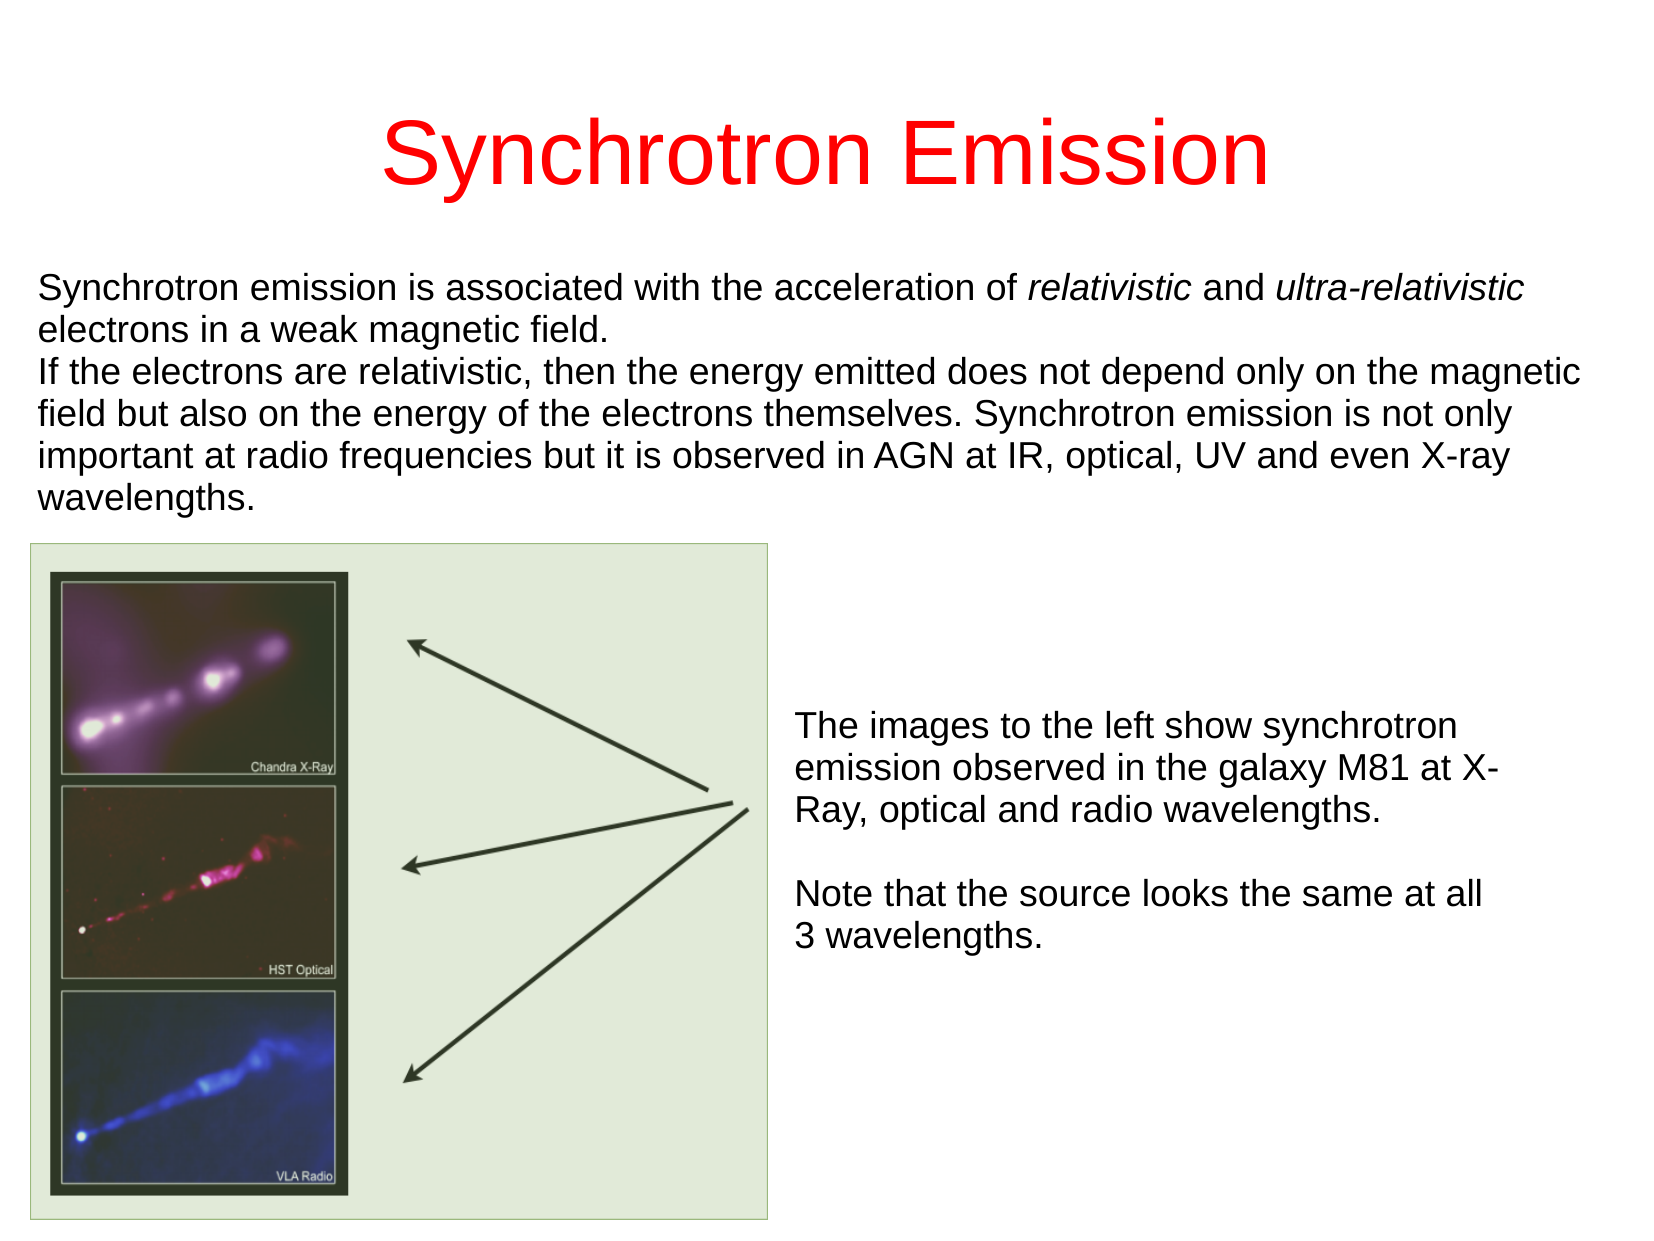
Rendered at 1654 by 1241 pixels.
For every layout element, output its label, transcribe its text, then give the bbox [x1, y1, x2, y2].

text_box The images to the left show synchrotron emission observed in the galaxy M81 at X-Ray, optical and radio wavelengths. Note that the source looks the same at all 3 wavelengths. [779, 696, 1524, 964]
picture [30, 543, 768, 1220]
text_box Synchrotron emission is associated with the acceleration of relativistic and ultra-relativistic electrons in a weak magnetic field. If the electrons are relativistic, then the energy emitted does not depend only on the magnetic field but also on the energy of the electrons themselves. Synchrotron emission is not only important at radio frequencies but it is observed in AGN at IR, optical, UV and even X-ray wavelengths. [22, 259, 1630, 527]
title Synchrotron Emission [82, 49, 1571, 257]
